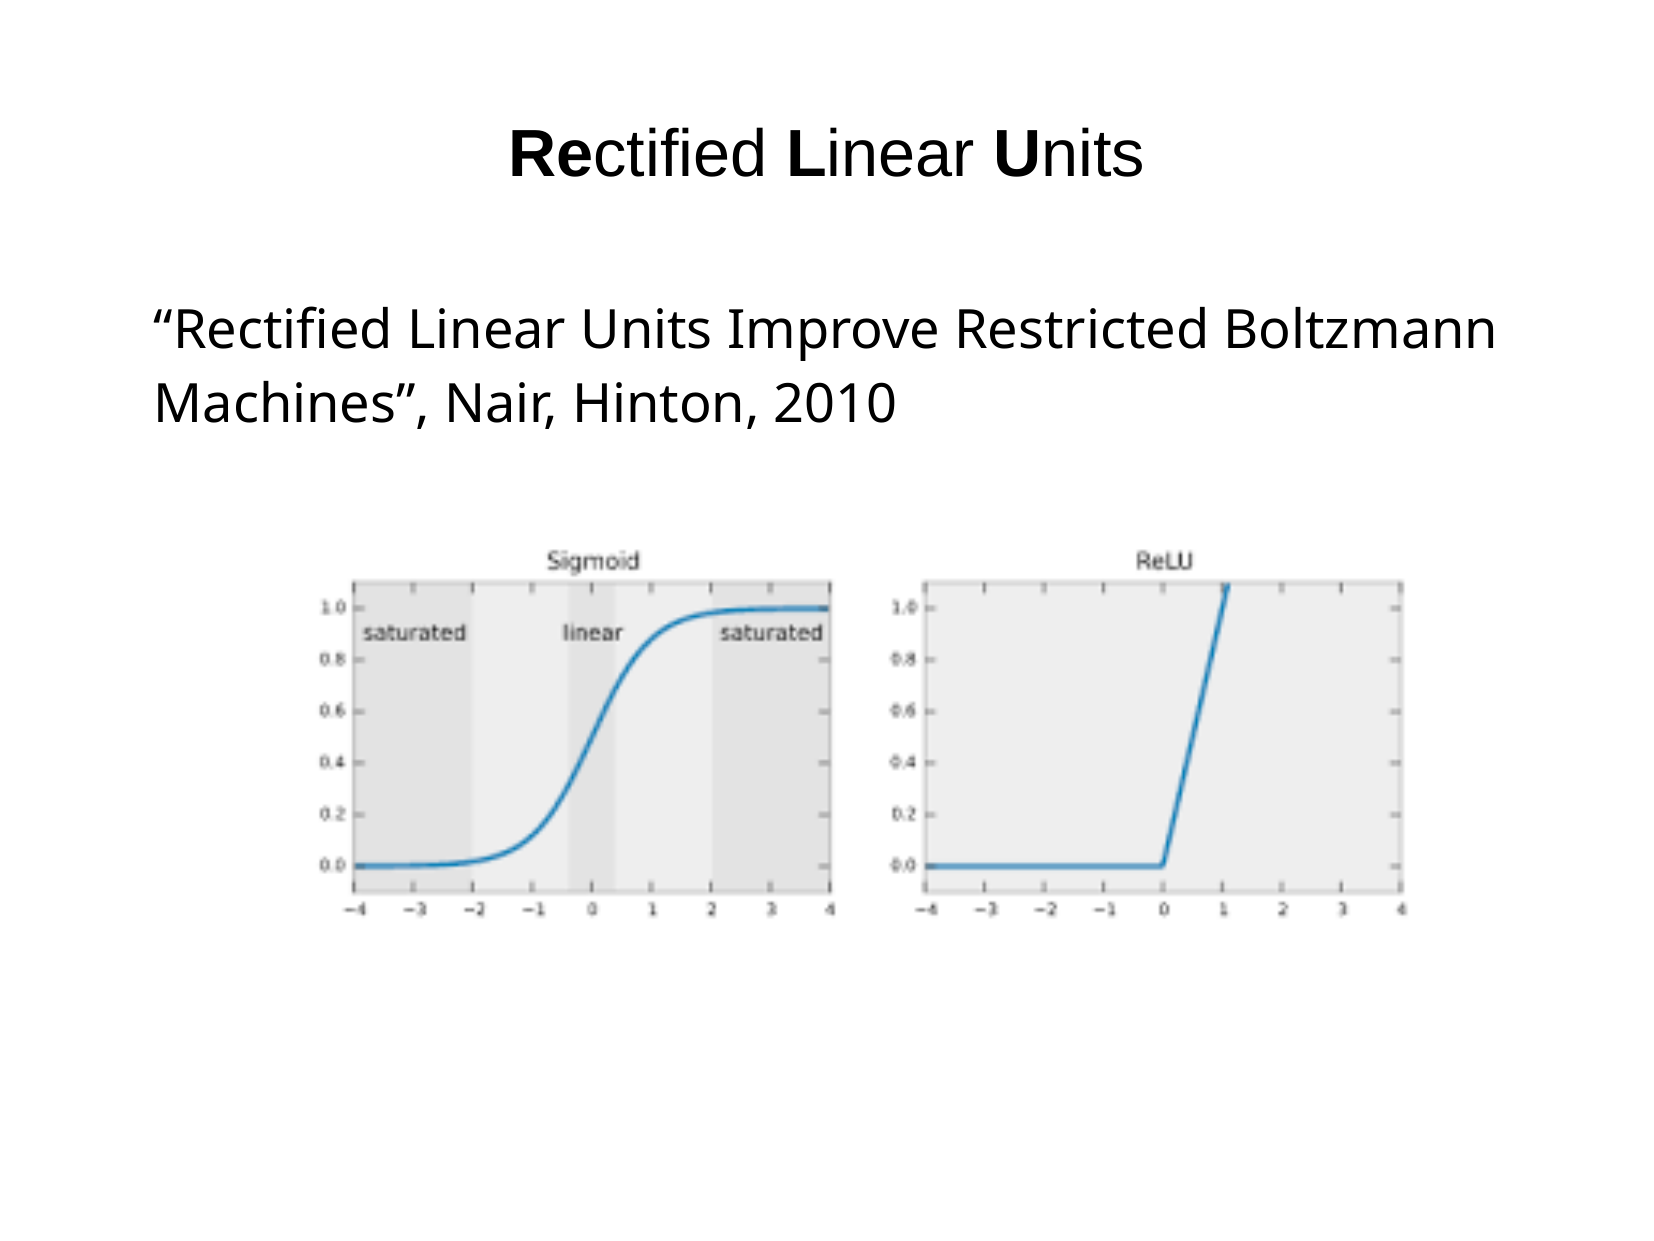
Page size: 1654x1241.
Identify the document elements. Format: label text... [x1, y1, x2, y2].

list “Rectified Linear Units Improve Restricted Boltzmann Machines”, Nair, Hinton, 2010 [82, 290, 1571, 1010]
picture [186, 545, 1537, 932]
title Rectified Linear Units [82, 49, 1571, 257]
